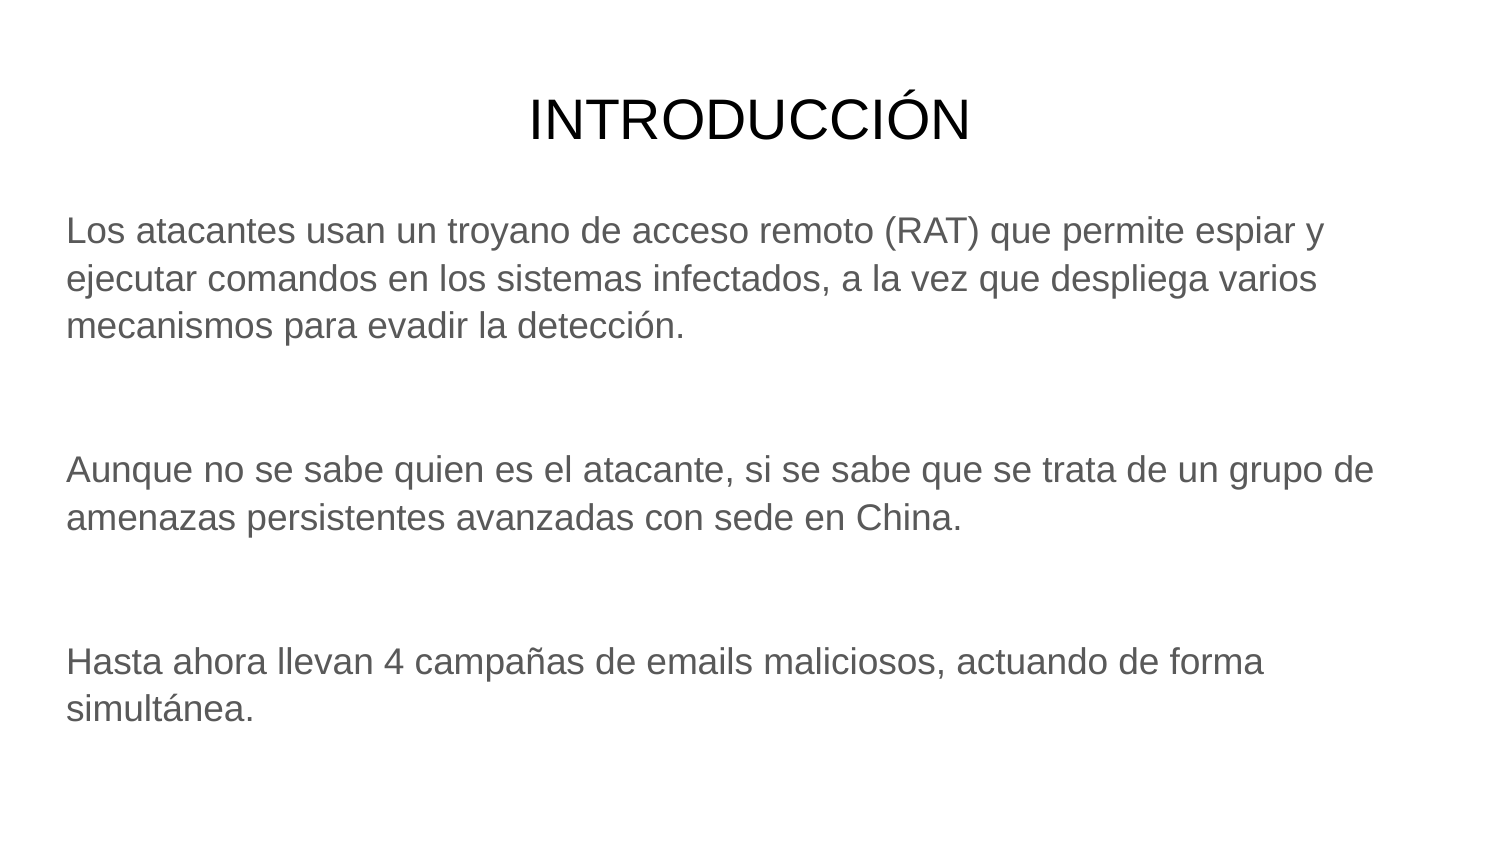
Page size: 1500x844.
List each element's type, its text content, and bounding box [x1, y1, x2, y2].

title INTRODUCCIÓN [51, 72, 1449, 167]
list Los atacantes usan un troyano de acceso remoto (RAT) que permite espiar y ejecutar comandos en los sistemas infectados, a la vez que despliega varios mecanismos para evadir la detección. Aunque no se sabe quien es el atacante, si se sabe que se trata de un grupo de amenazas persistentes avanzadas con sede en China. Hasta ahora llevan 4 campañas de emails maliciosos, actuando de forma simultánea. [51, 189, 1449, 750]
